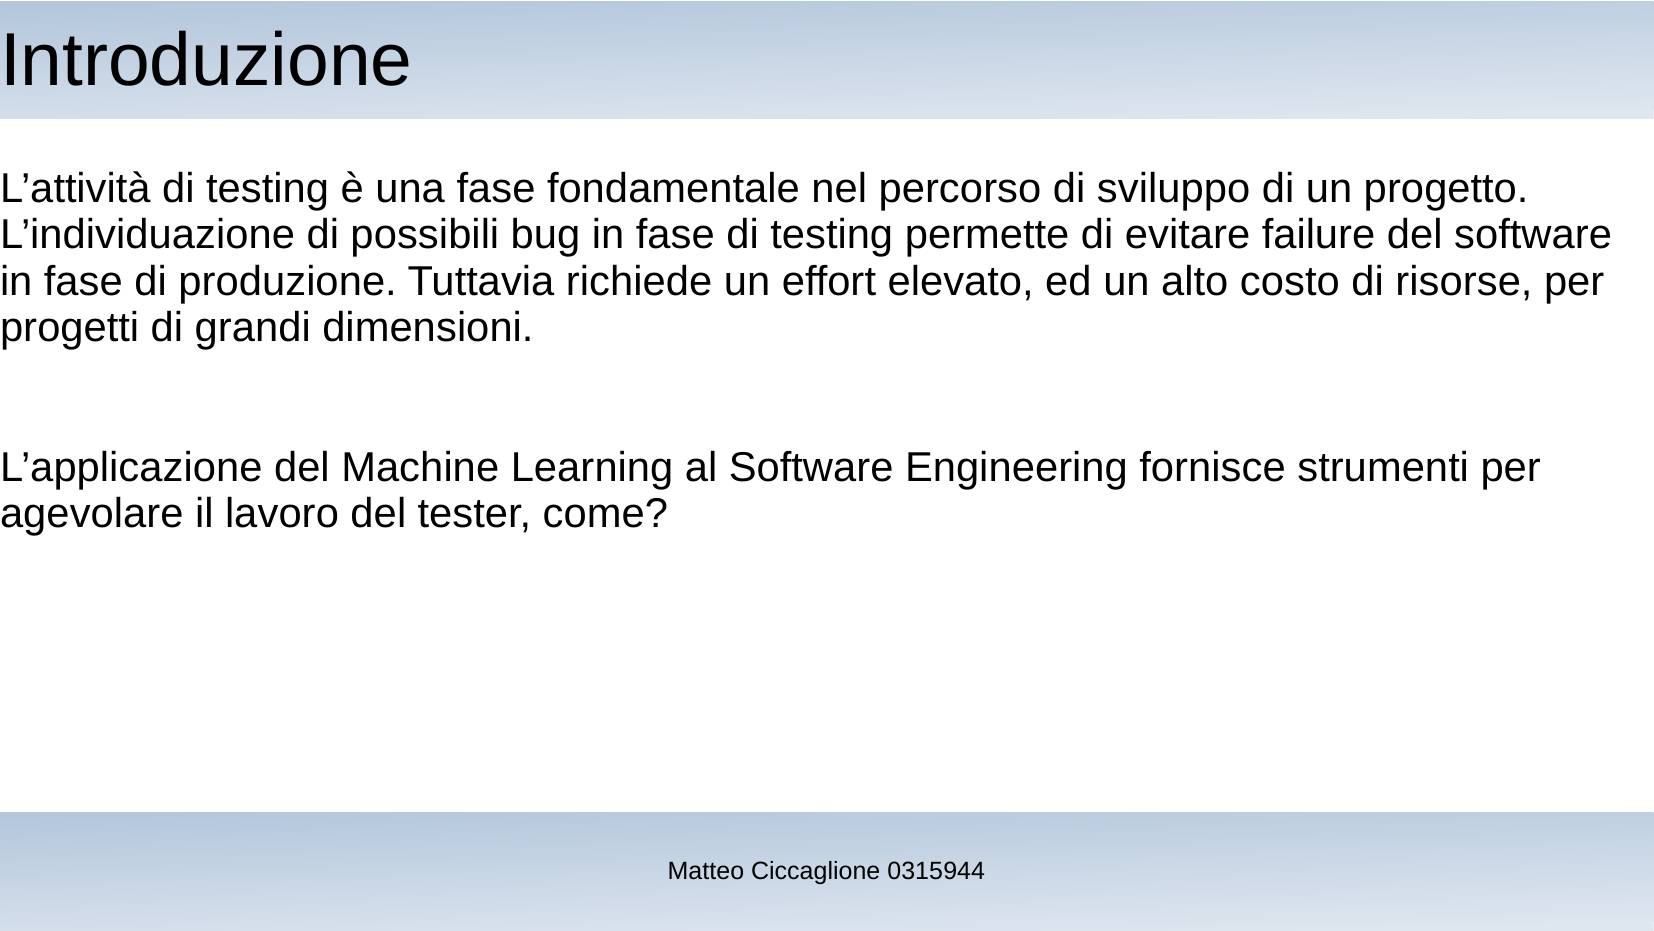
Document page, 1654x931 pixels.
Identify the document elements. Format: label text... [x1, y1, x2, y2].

subtitle L’attività di testing è una fase fondamentale nel percorso di sviluppo di un progetto. L’individuazione di possibili bug in fase di testing permette di evitare failure del software in fase di produzione. Tuttavia richiede un effort elevato, ed un alto costo di risorse, per progetti di grandi dimensioni. L’applicazione del Machine Learning al Software Engineering fornisce strumenti per agevolare il lavoro del tester, come? [0, 119, 1654, 812]
title Matteo Ciccaglione 0315944 [0, 812, 1654, 931]
title Introduzione [0, 1, 1654, 119]
